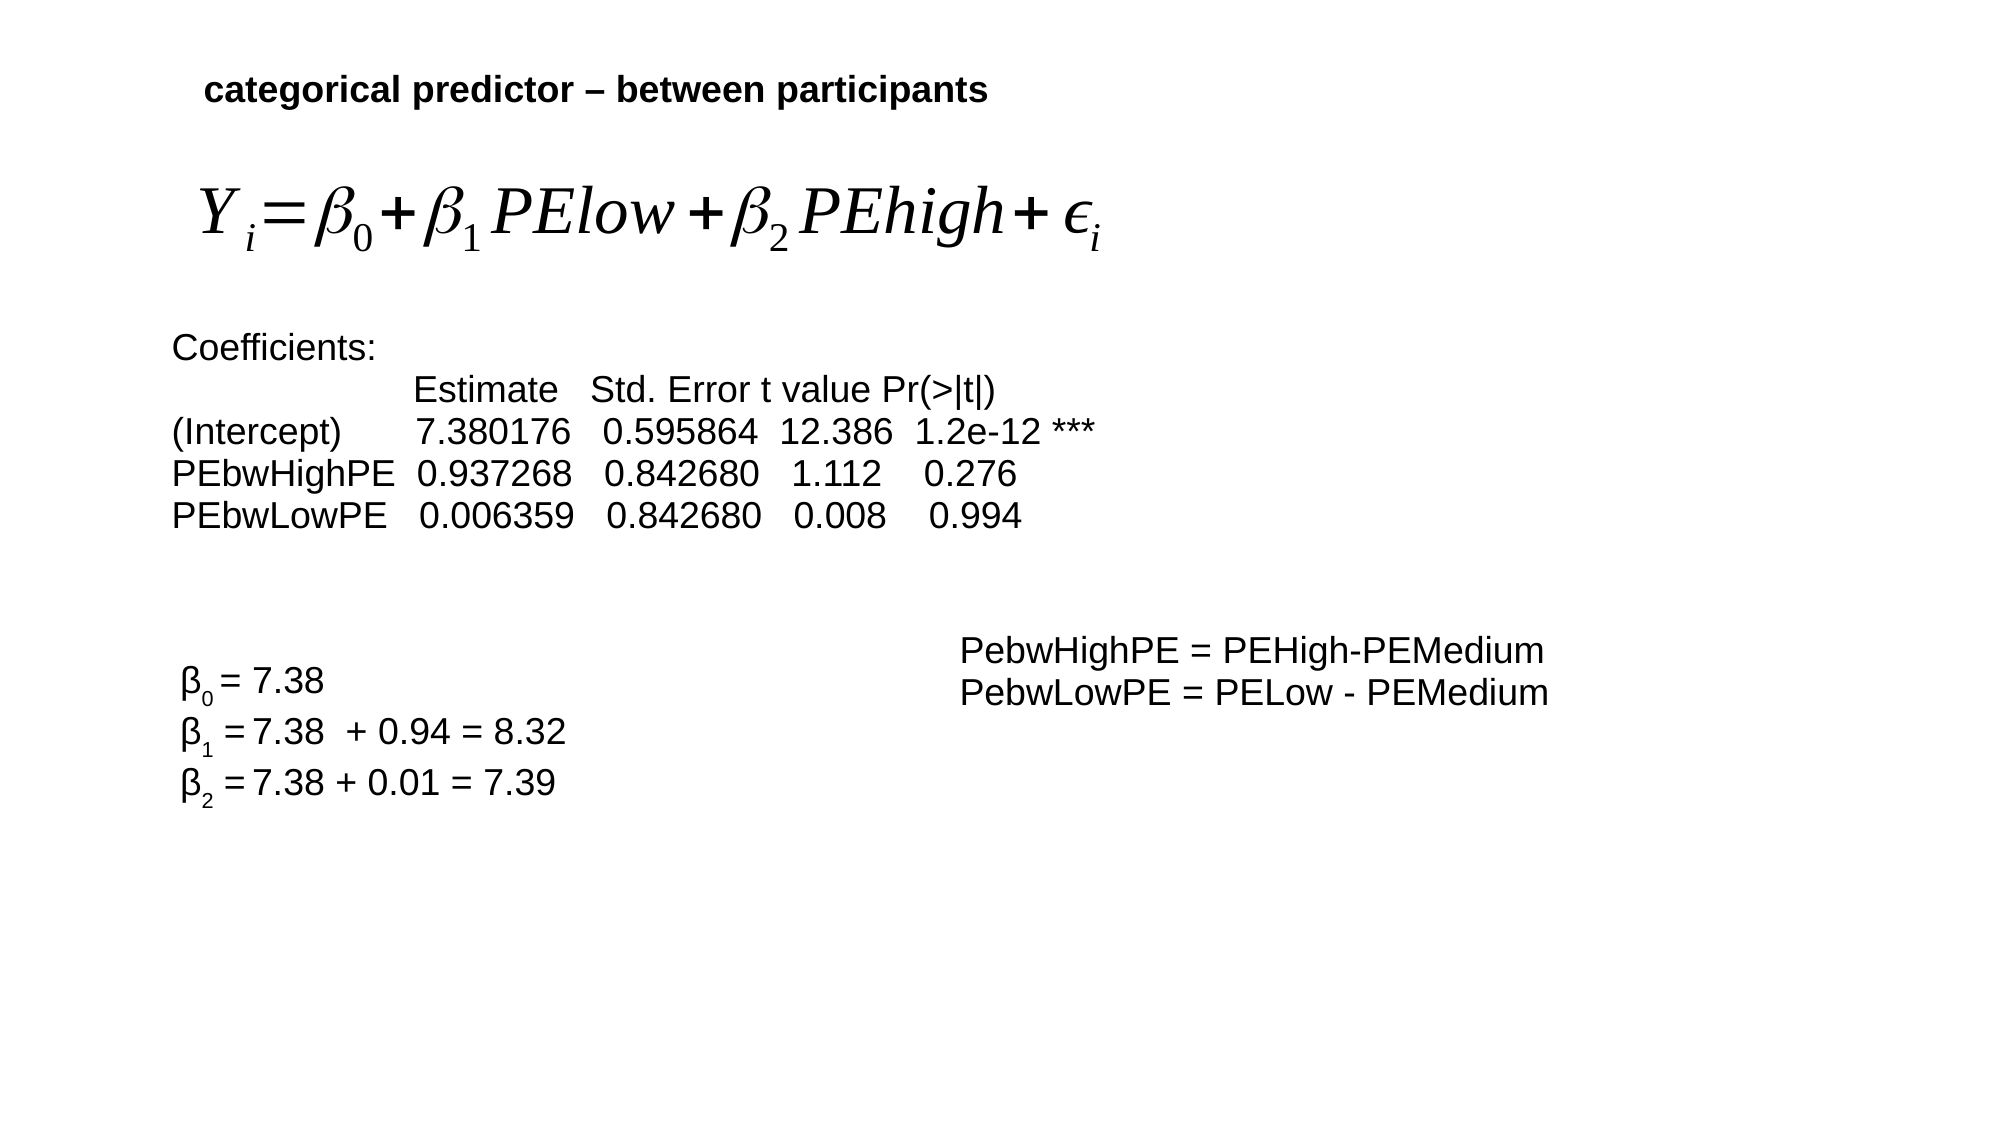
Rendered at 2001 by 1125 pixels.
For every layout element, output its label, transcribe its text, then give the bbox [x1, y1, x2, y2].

text_box categorical predictor – between participants [188, 61, 1749, 119]
chart [179, 174, 1120, 260]
text_box PebwHighPE = PEHigh-PEMedium PebwLowPE = PELow - PEMedium [944, 621, 2000, 721]
text_box Coefficients: Estimate Std. Error t value Pr(>|t|) (Intercept) 7.380176 0.595864 12.386 1.2e-12 *** PEbwHighPE 0.937268 0.842680 1.112 0.276 PEbwLowPE 0.006359 0.842680 0.008 0.994 [156, 318, 1182, 586]
text_box β0 = 7.38 β1 = 7.38 + 0.94 = 8.32 β2 = 7.38 + 0.01 = 7.39 [165, 652, 1146, 863]
